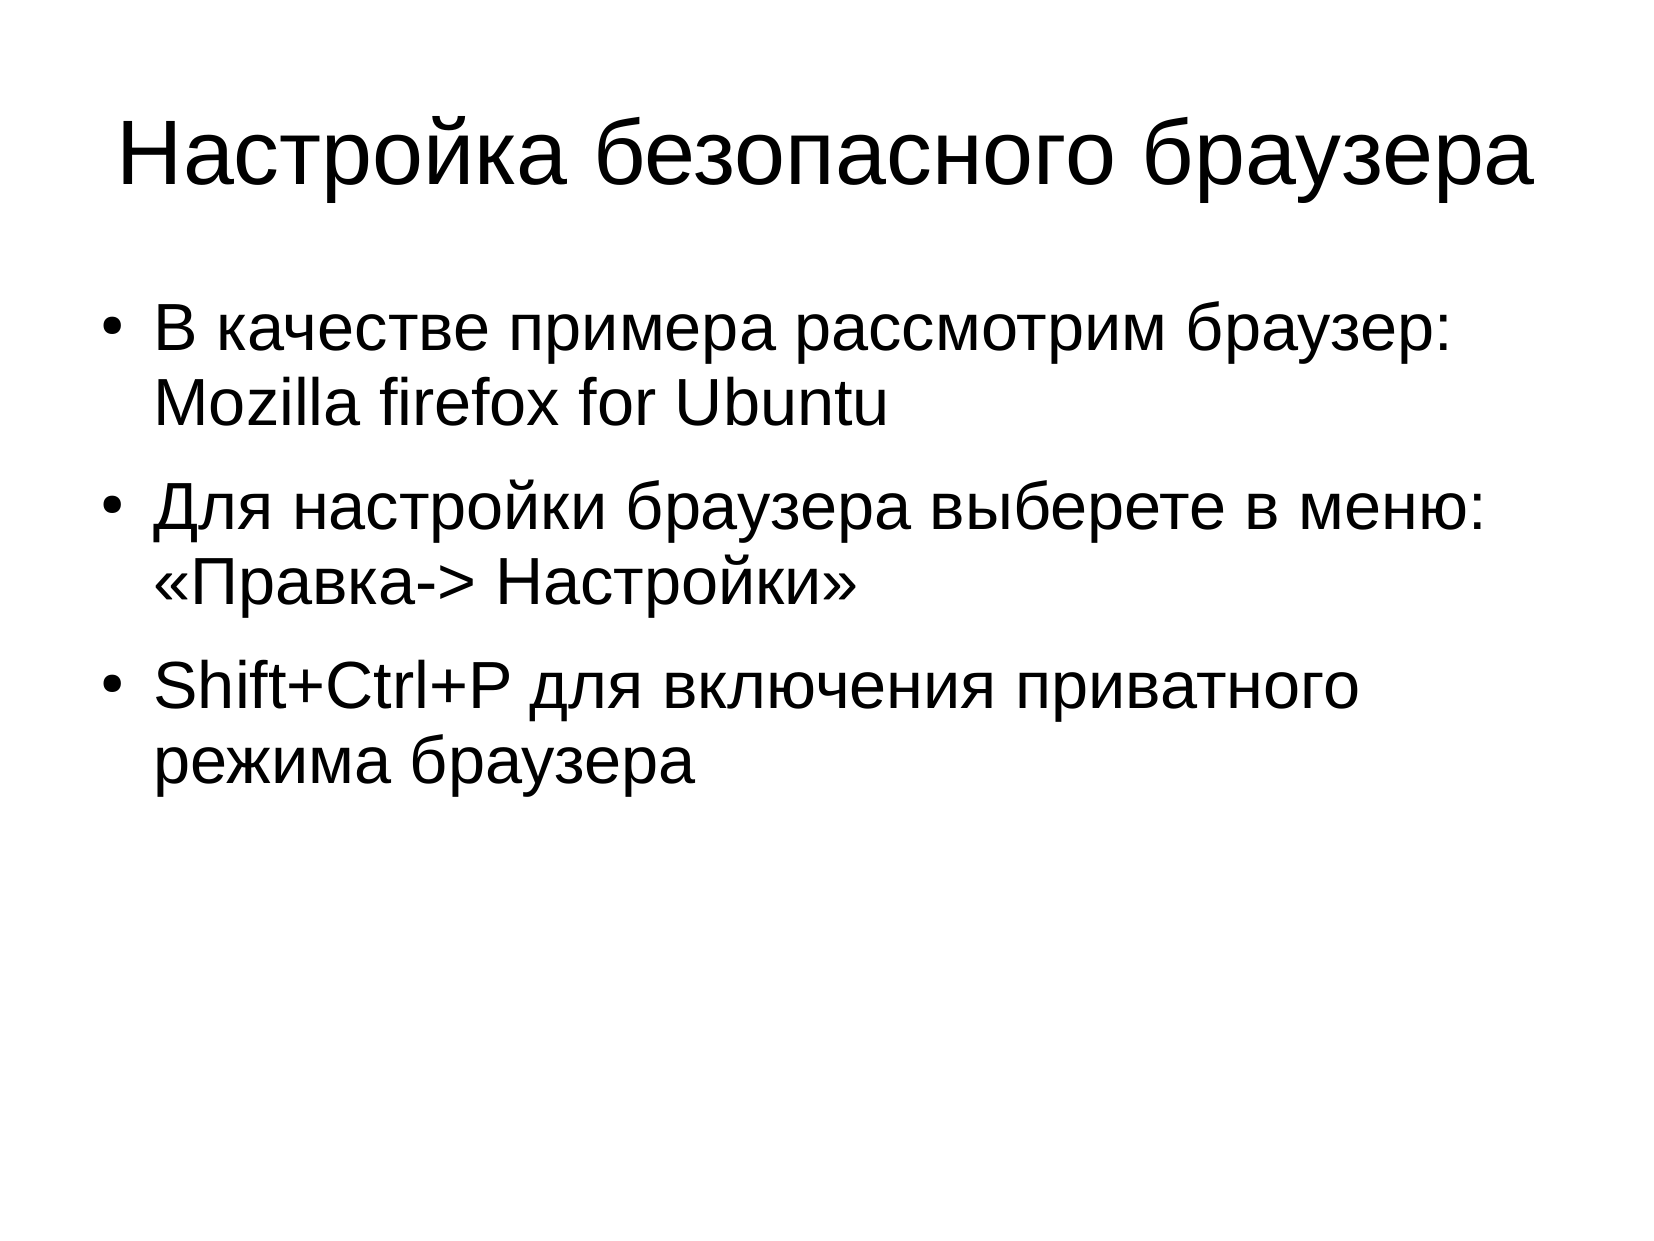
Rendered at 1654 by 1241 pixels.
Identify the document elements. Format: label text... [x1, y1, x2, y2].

title Настройка безопасного браузера [82, 49, 1571, 257]
list В качестве примера рассмотрим браузер: Mozilla firefox for Ubuntu Для настройки браузера выберете в меню: «Правка-> Настройки» Shift+Ctrl+P для включения приватного режима браузера [82, 290, 1571, 1010]
